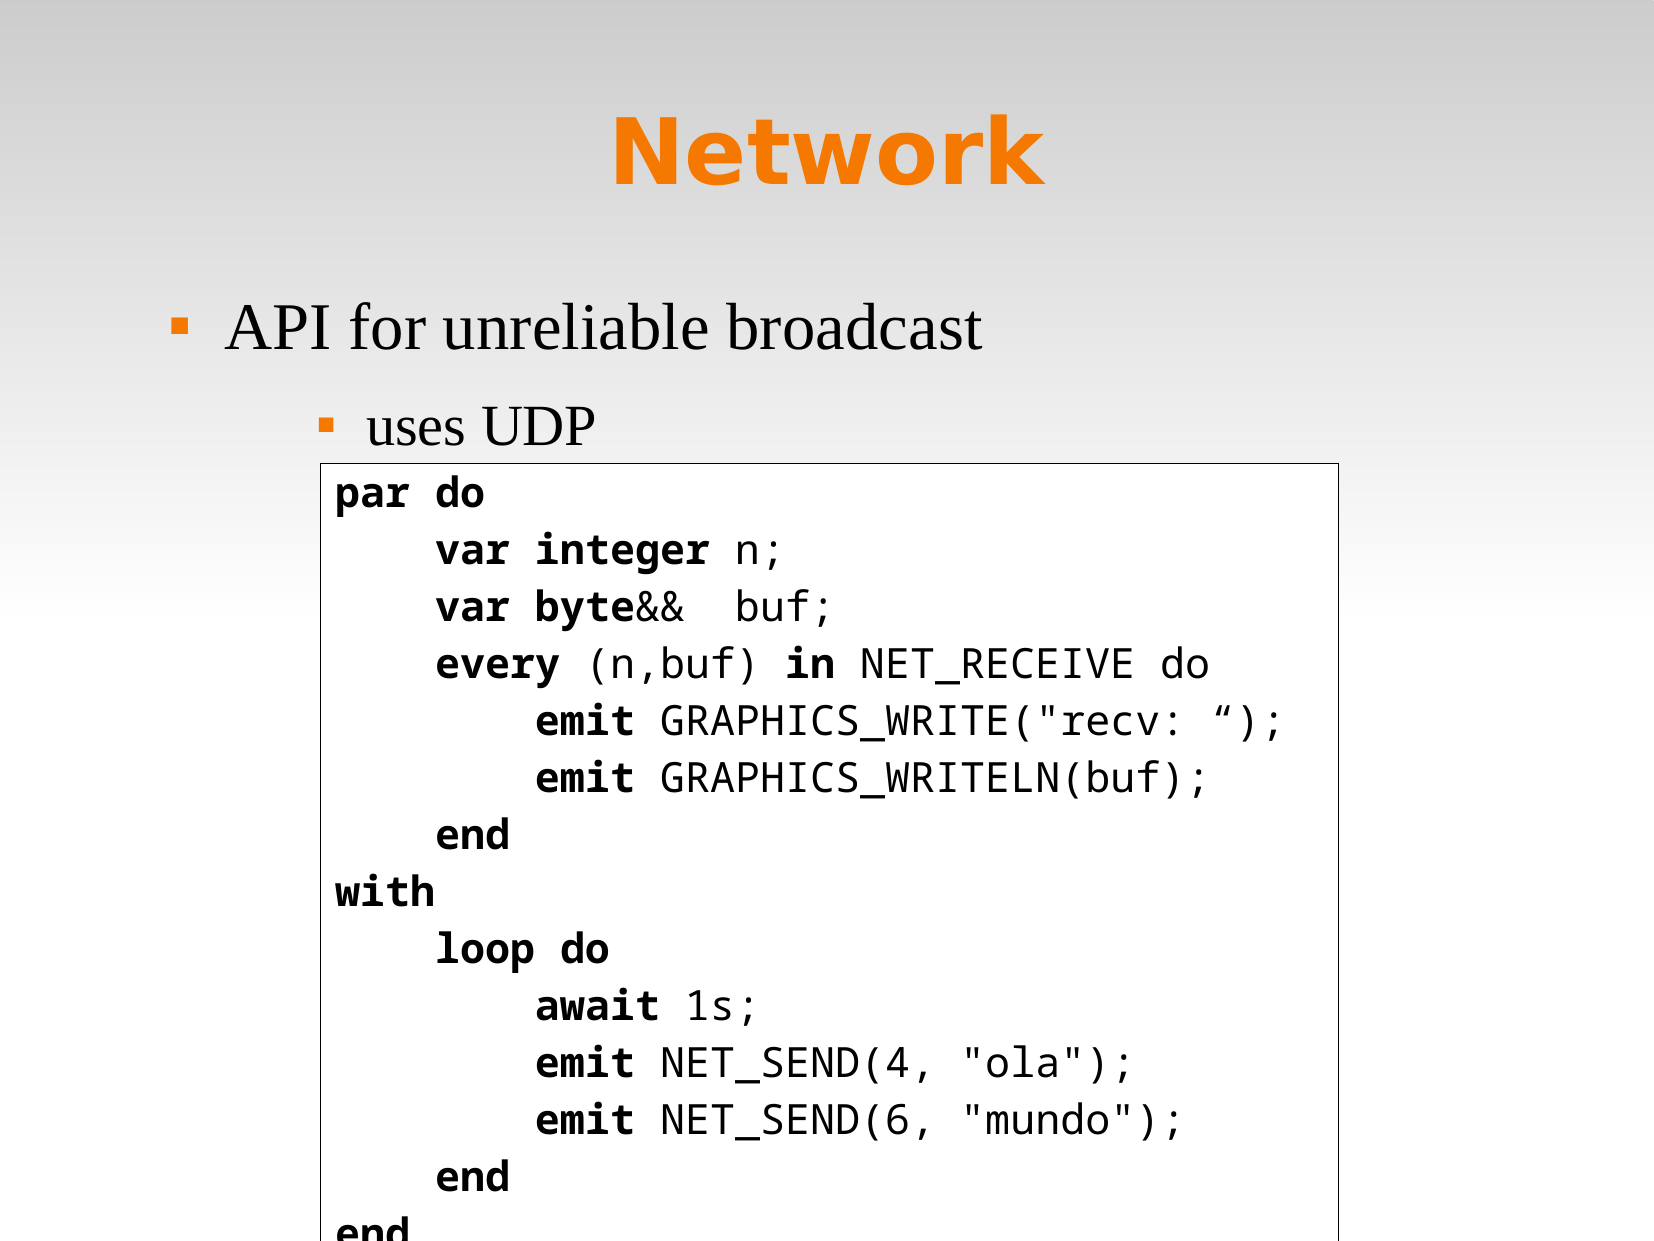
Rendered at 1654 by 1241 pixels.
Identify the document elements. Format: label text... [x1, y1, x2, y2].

text_box par do var integer n; var byte&& buf; every (n,buf) in NET_RECEIVE do emit GRAPHICS_WRITE("recv: “); emit GRAPHICS_WRITELN(buf); end with loop do await 1s; emit NET_SEND(4, "ola"); emit NET_SEND(6, "mundo"); end end [320, 513, 1339, 1211]
title Network [82, 49, 1571, 257]
list API for unreliable broadcast uses UDP [82, 290, 1571, 1109]
